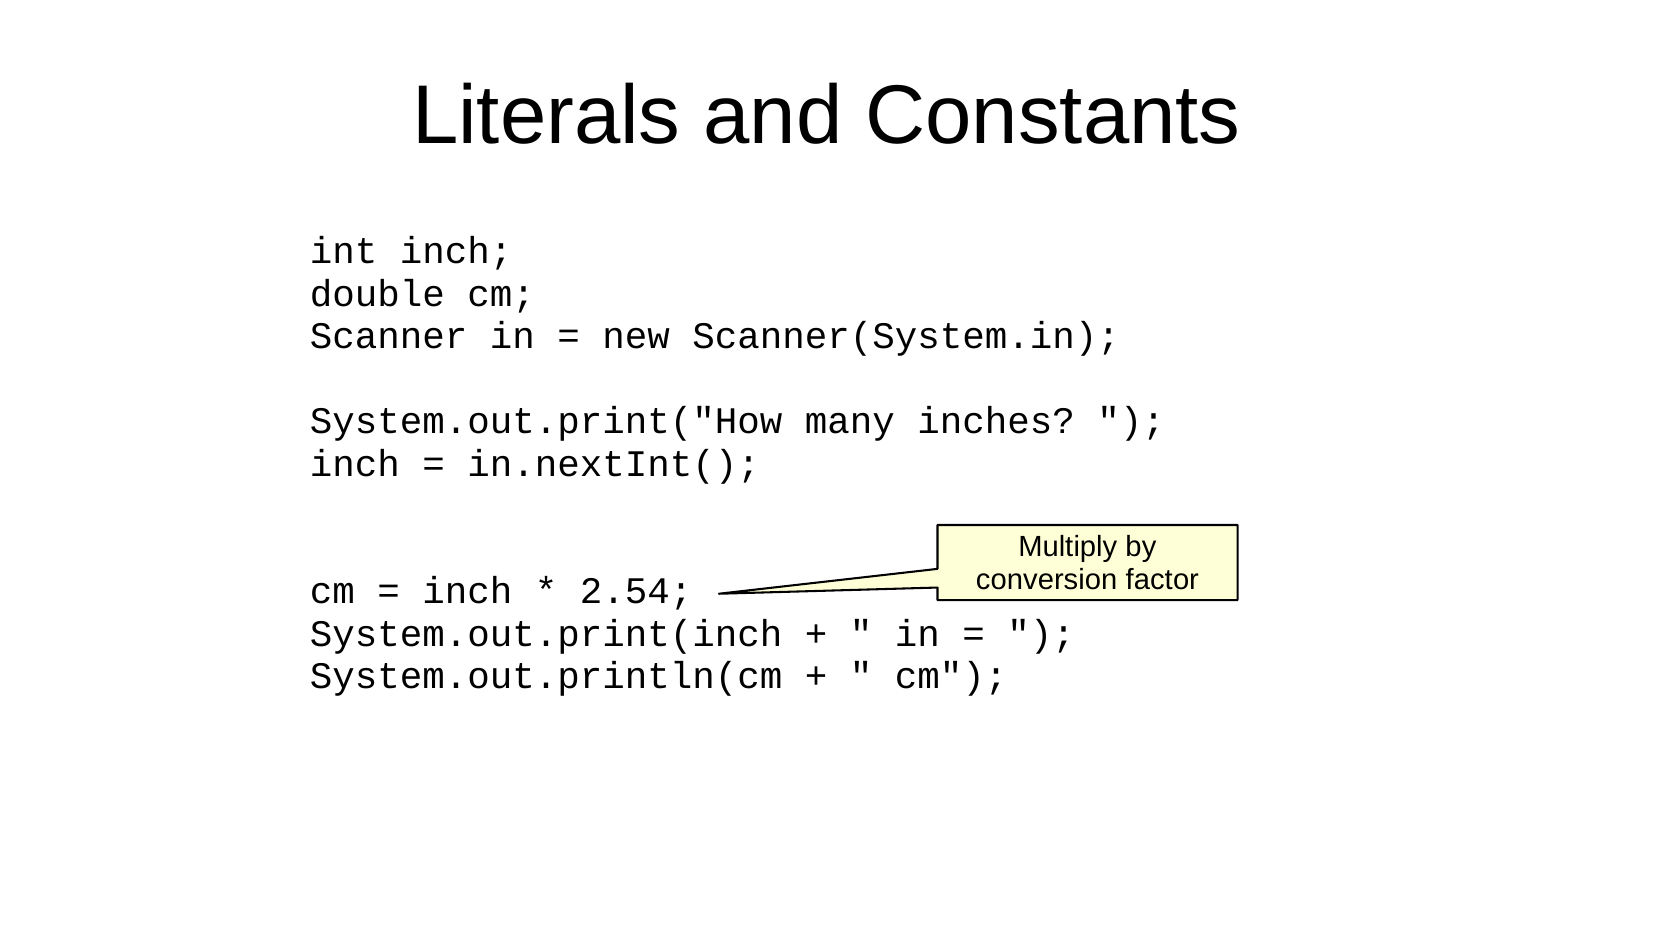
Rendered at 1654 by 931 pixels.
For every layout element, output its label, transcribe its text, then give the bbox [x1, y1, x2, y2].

text_box Multiply by conversion factor [718, 525, 1238, 601]
title Literals and Constants [82, 37, 1571, 193]
text_box int inch; double cm; Scanner in = new Scanner(System.in); System.out.print("How many inches? "); inch = in.nextInt(); cm = inch * 2.54; System.out.print(inch + " in = "); System.out.println(cm + " cm"); [295, 225, 1313, 708]
